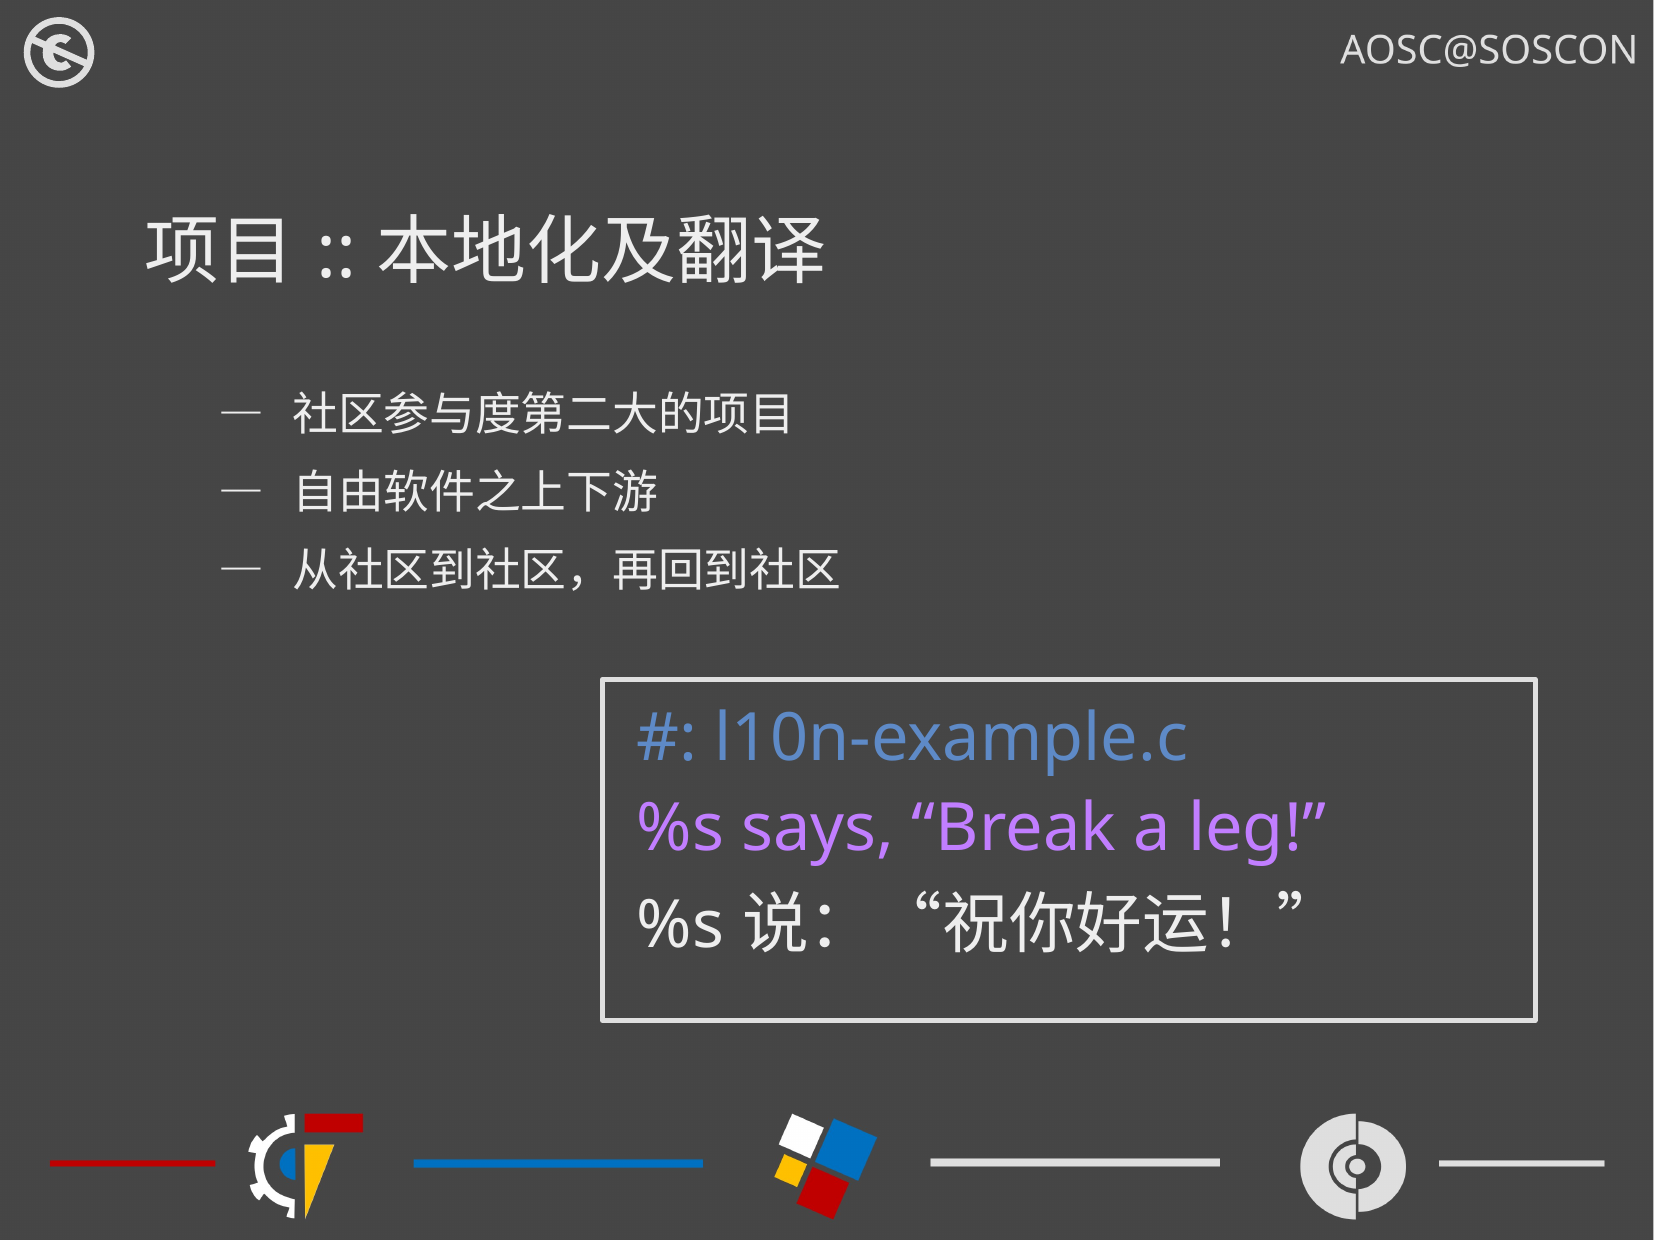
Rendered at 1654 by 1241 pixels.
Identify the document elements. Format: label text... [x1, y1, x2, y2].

picture [0, 0, 1654, 1240]
text_box 项目::本地化及翻译 — 社区参与度第二大的项目 — 自由软件之上下游 — 从社区到社区，再回到社区 [129, 183, 1536, 1028]
text_box #: l10n-example.c %s says, “Break a leg!” %s说：“祝你好运！” [602, 679, 1536, 1021]
